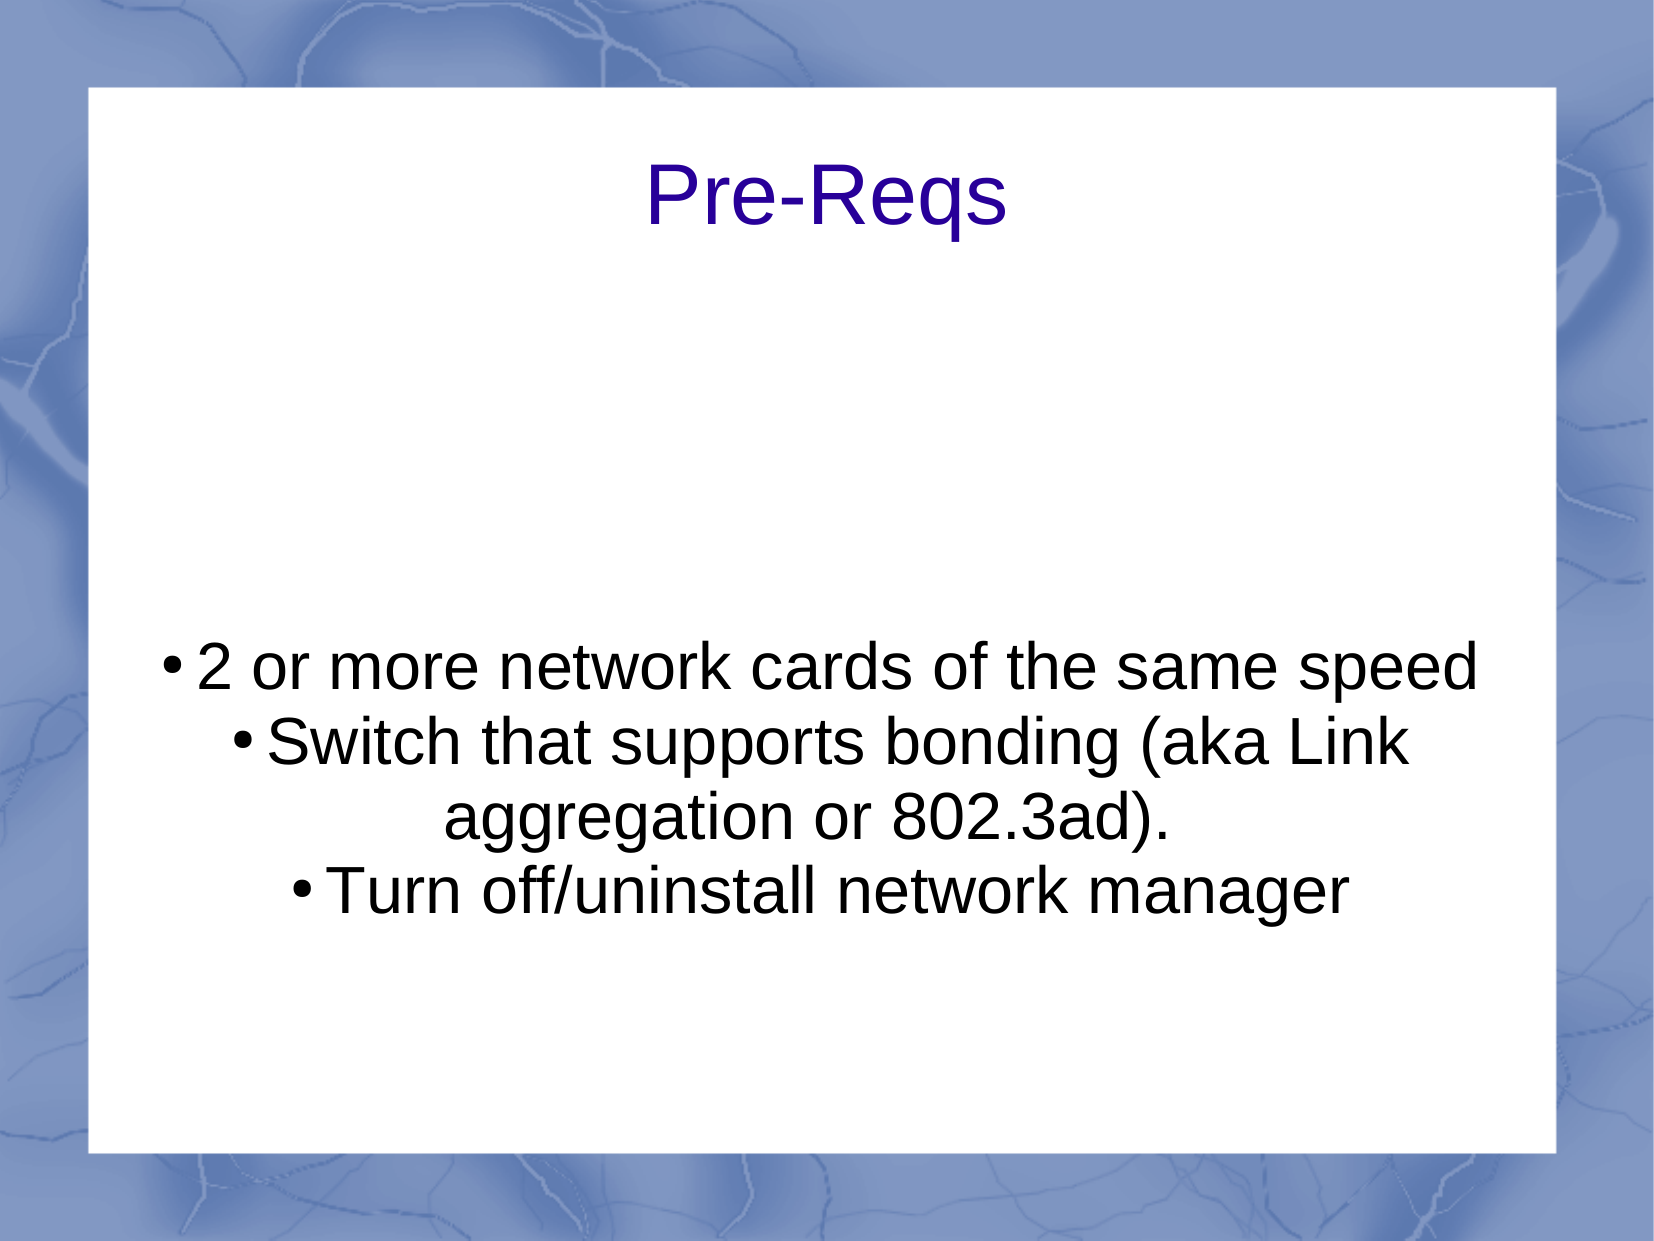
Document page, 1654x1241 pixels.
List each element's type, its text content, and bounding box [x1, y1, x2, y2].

title Pre-Reqs [118, 90, 1536, 298]
picture [0, 0, 1654, 1241]
subtitle 2 or more network cards of the same speed Switch that supports bonding (aka Link aggregation or 802.3ad). Turn off/uninstall network manager [147, 325, 1506, 1232]
